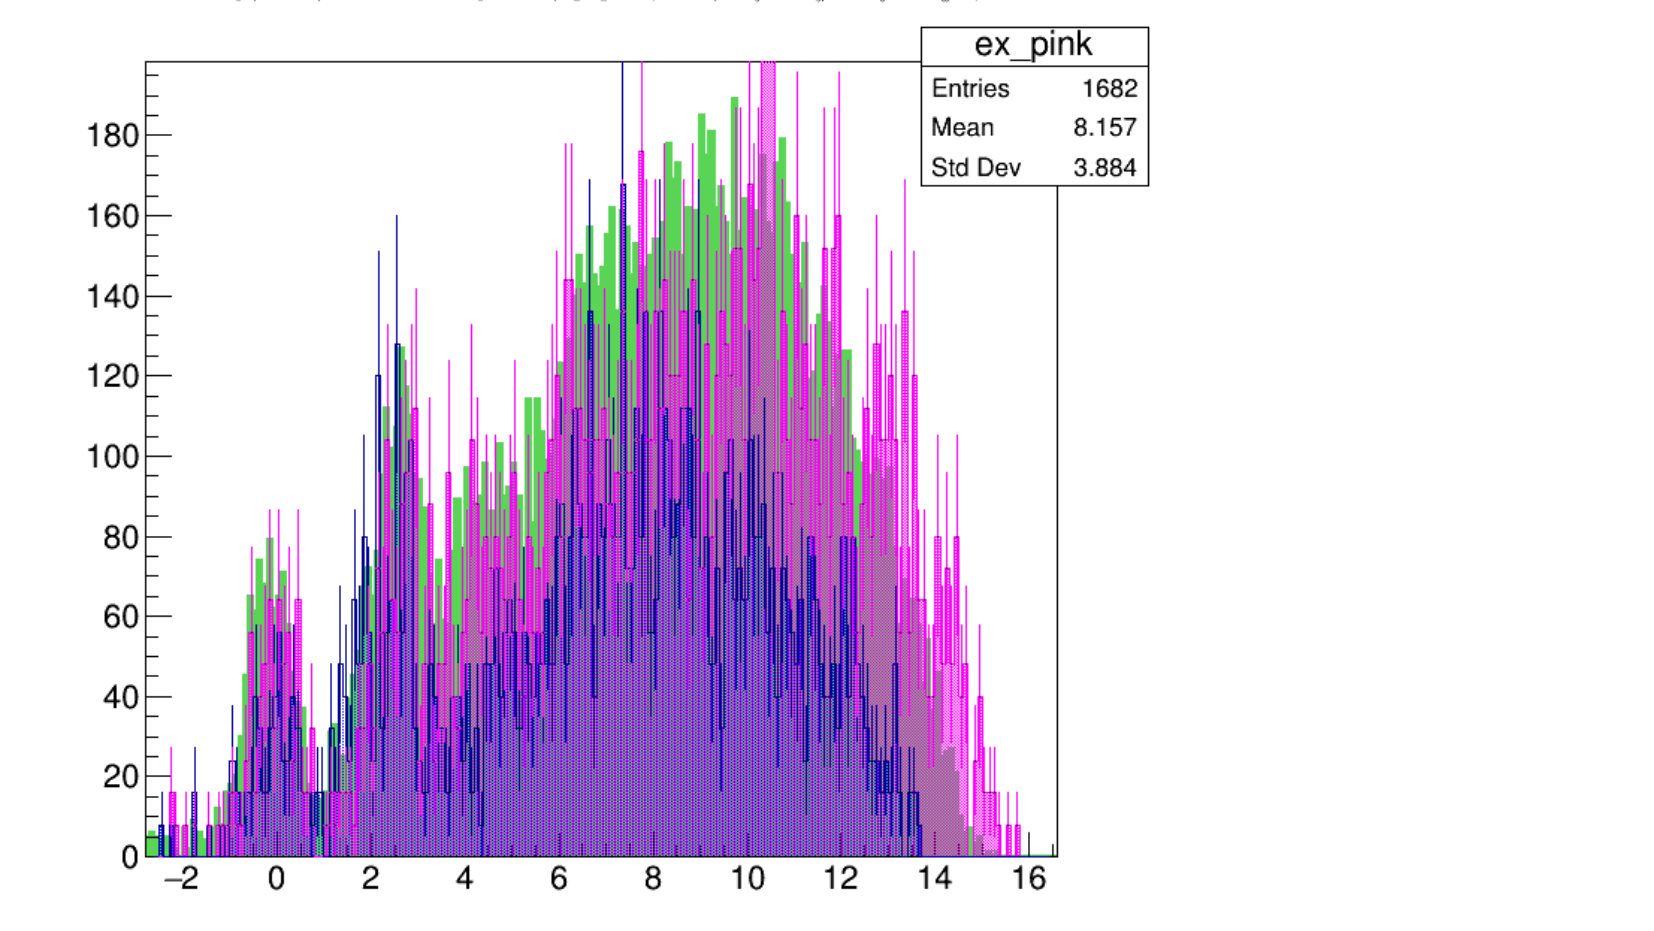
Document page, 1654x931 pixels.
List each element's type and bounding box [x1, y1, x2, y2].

picture [69, 0, 1163, 931]
